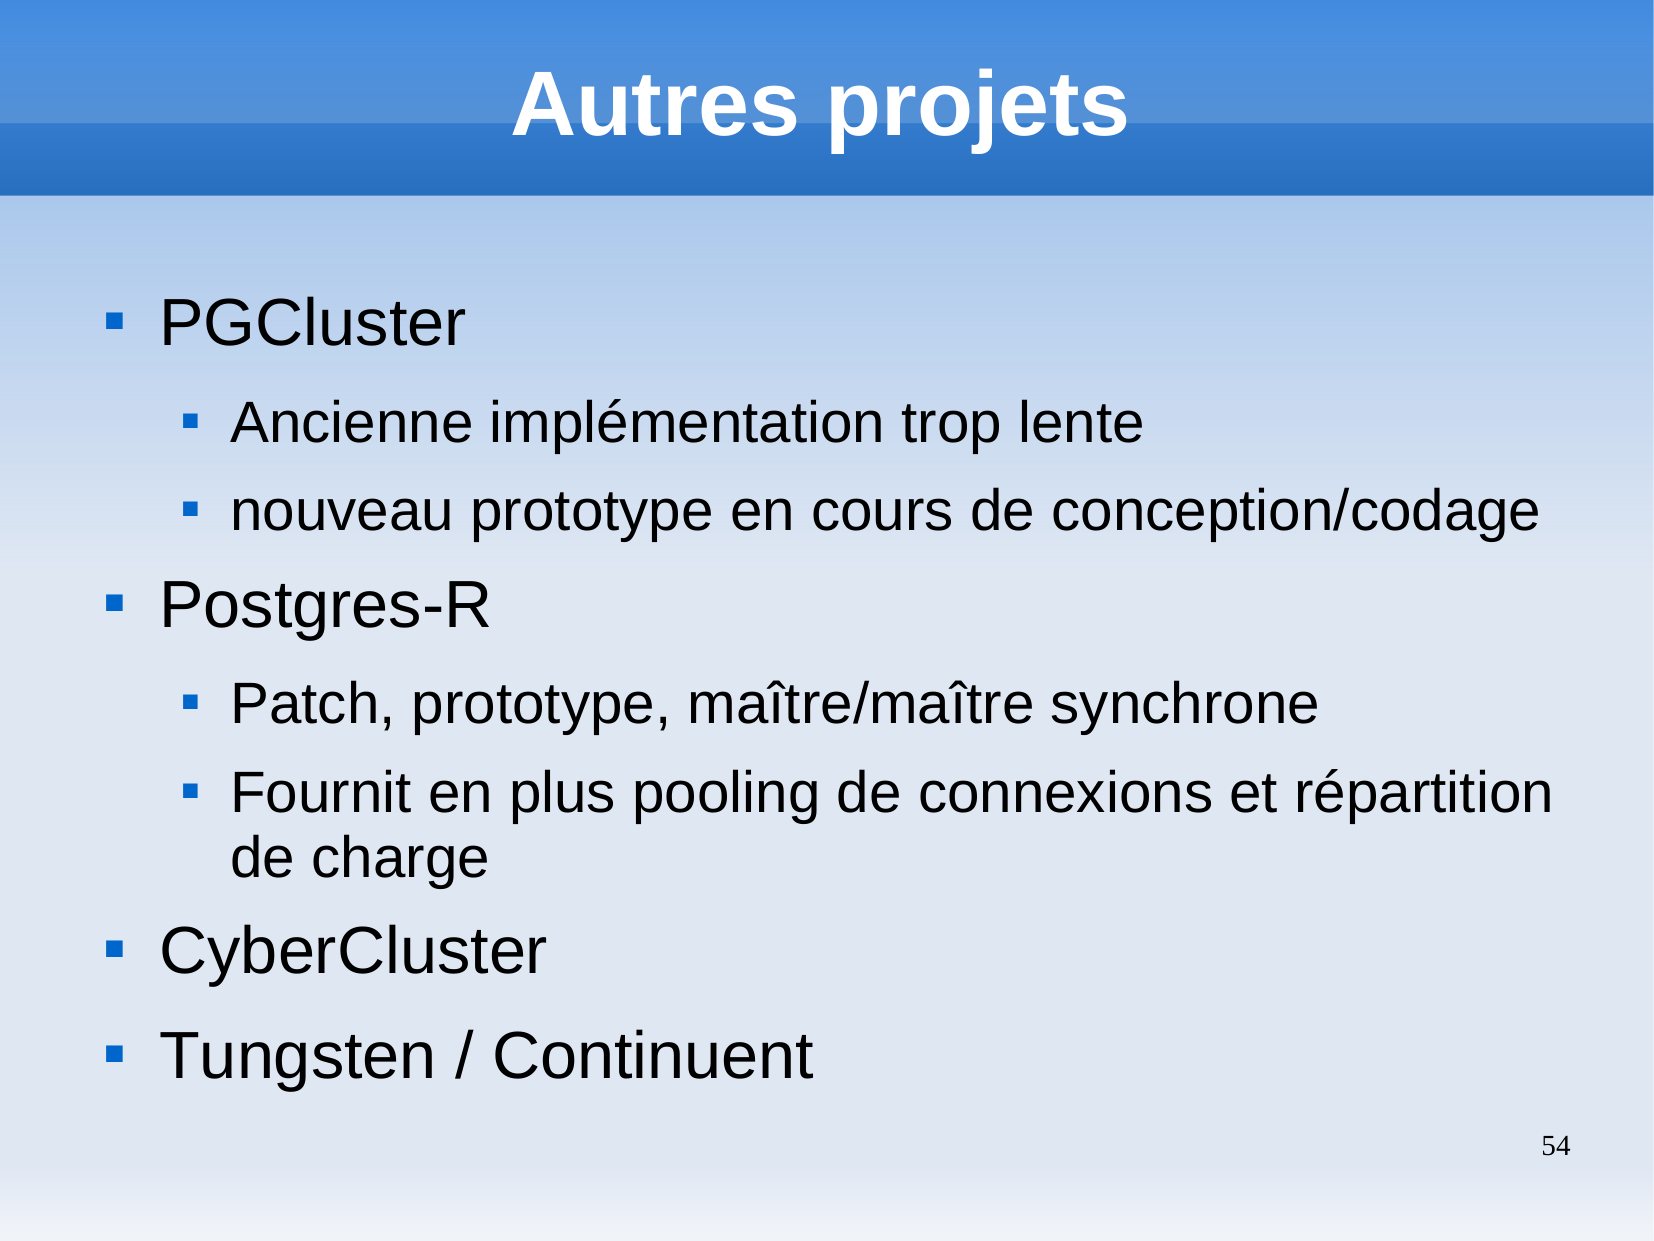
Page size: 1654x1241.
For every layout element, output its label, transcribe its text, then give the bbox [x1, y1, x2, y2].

title Autres projets [76, 0, 1565, 208]
list PGCluster Ancienne implémentation trop lente nouveau prototype en cours de conception/codage Postgres-R Patch, prototype, maître/maître synchrone Fournit en plus pooling de connexions et répartition de charge CyberCluster Tungsten / Continuent [88, 285, 1577, 1093]
picture [0, 0, 1654, 1241]
